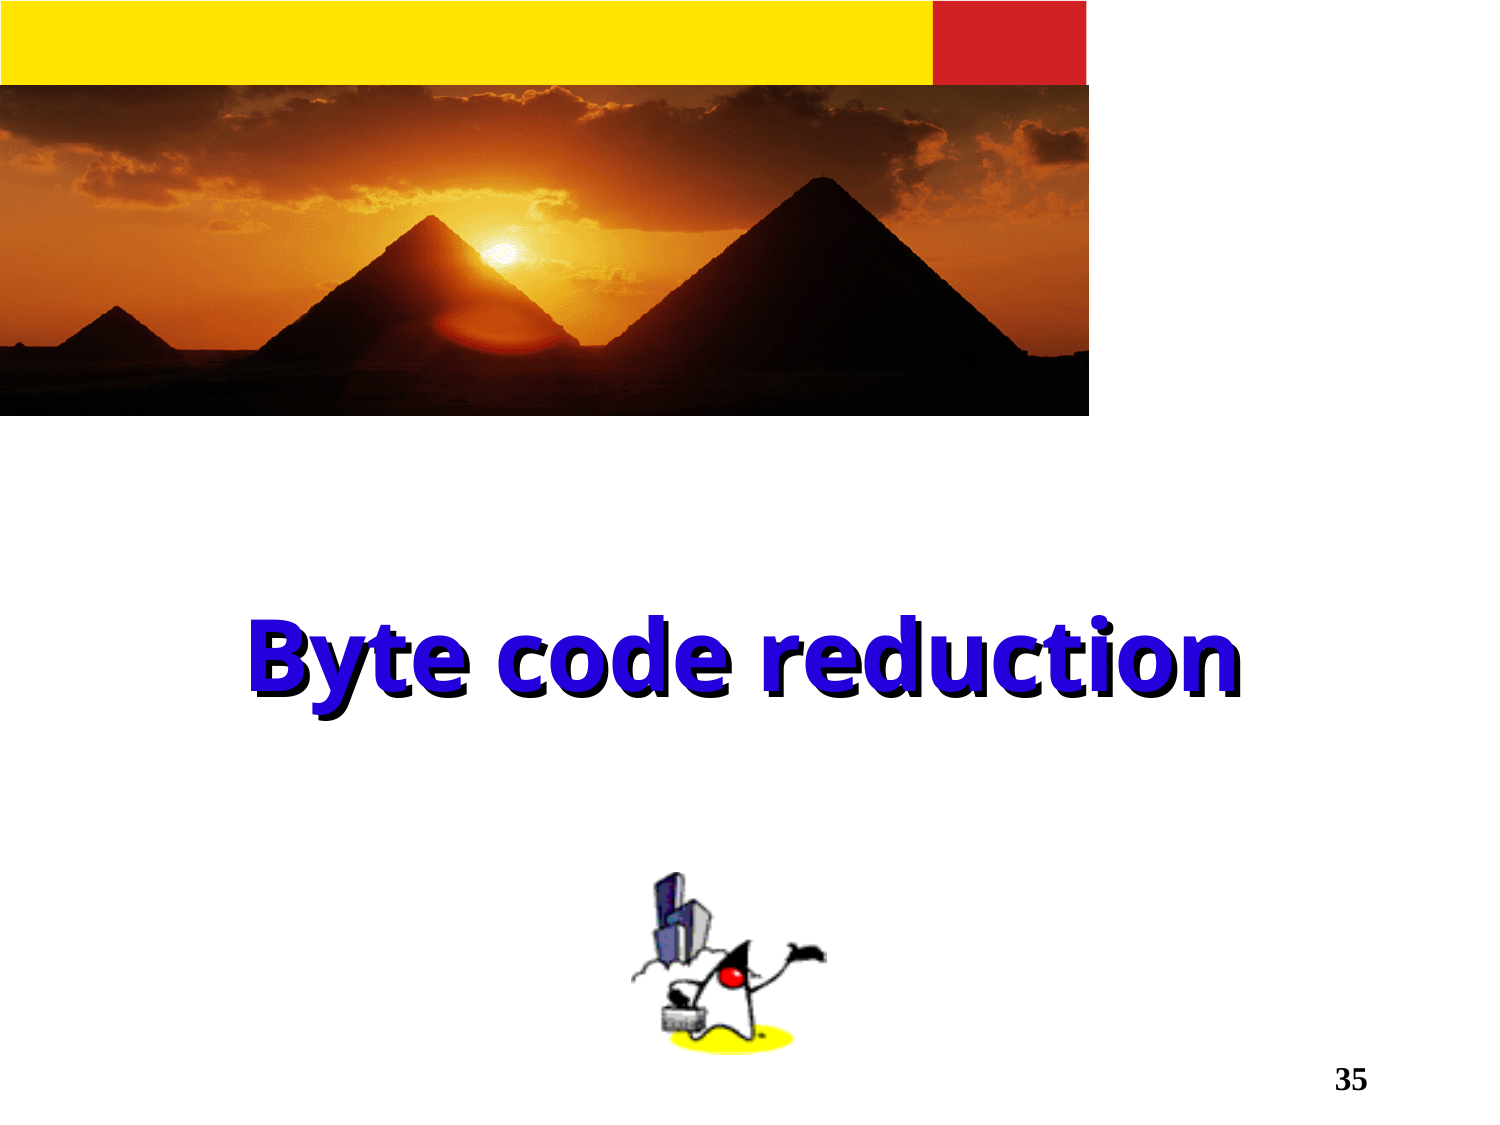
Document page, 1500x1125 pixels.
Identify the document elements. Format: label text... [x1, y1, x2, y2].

text_box Byte code reduction [227, 582, 1259, 910]
picture [631, 872, 827, 1055]
picture [0, 85, 1089, 416]
